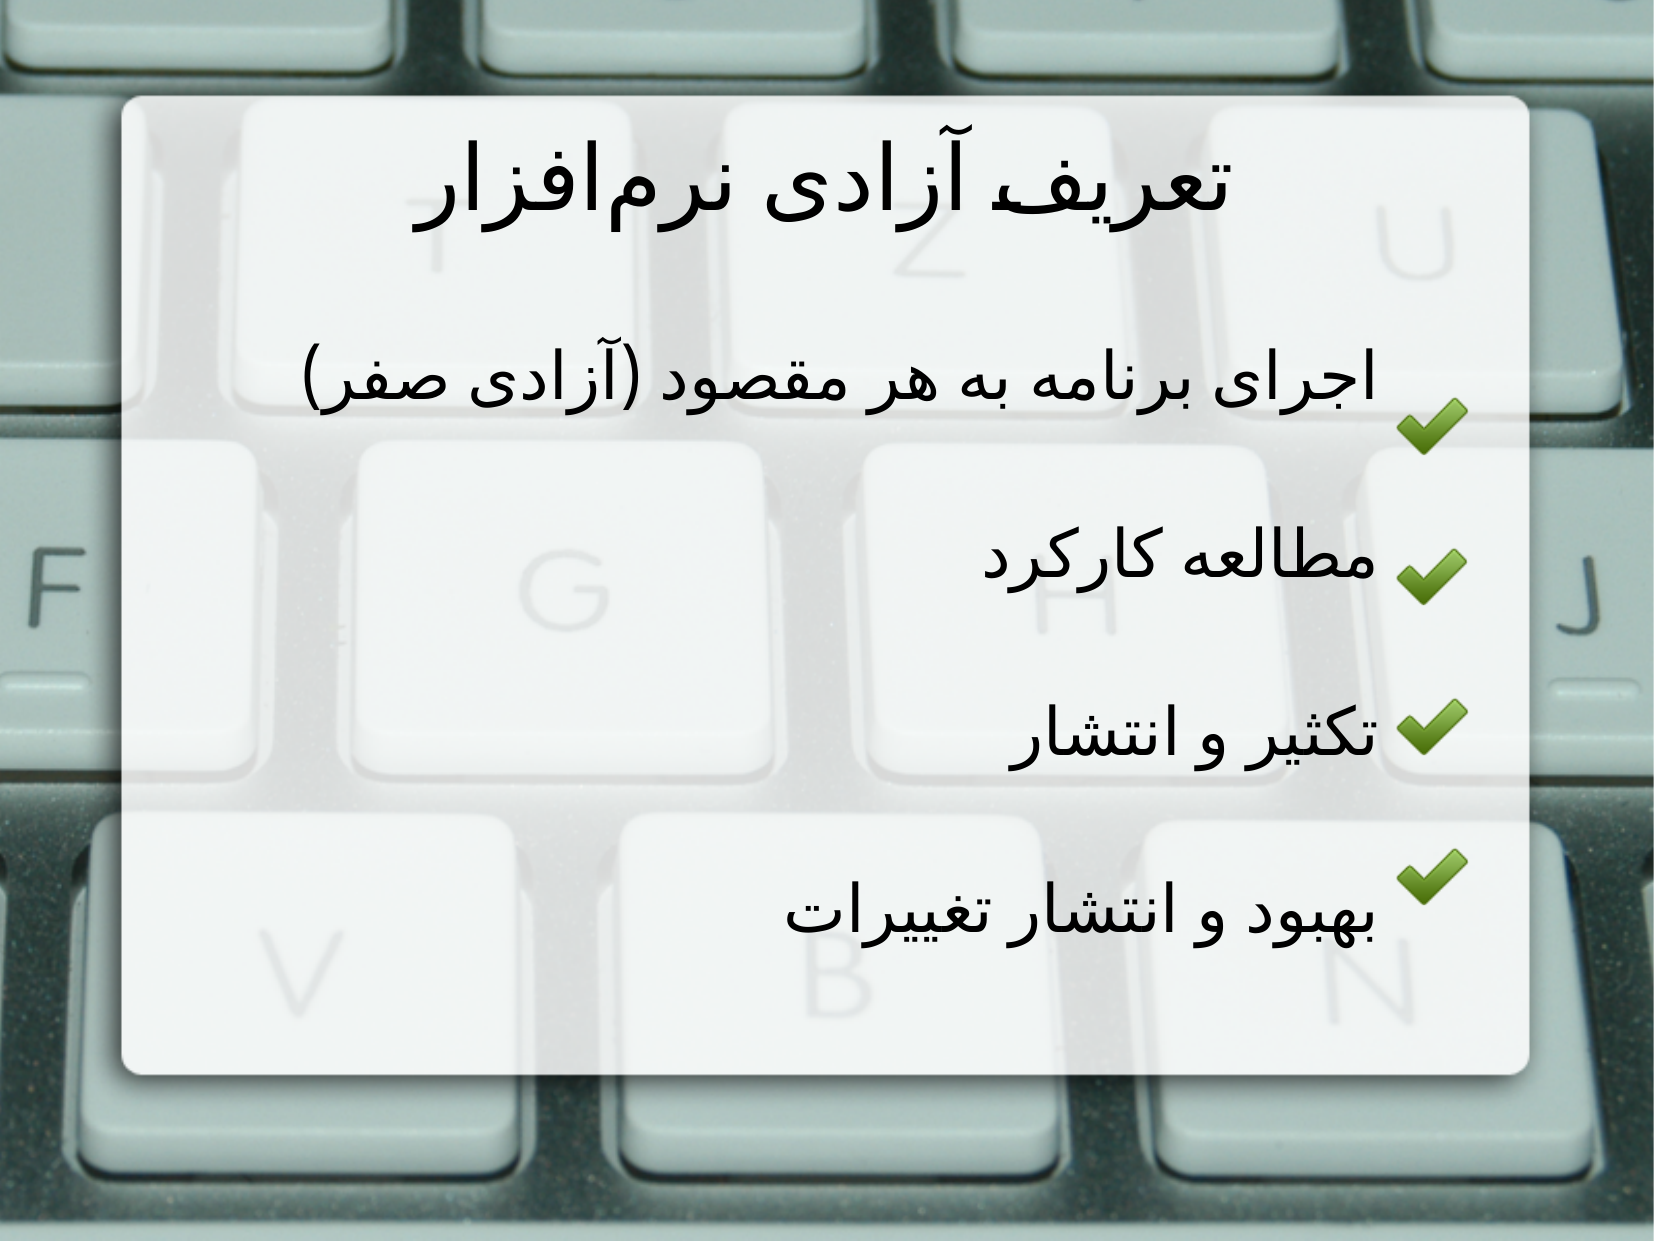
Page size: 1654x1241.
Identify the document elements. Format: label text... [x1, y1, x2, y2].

picture [0, 0, 1654, 1241]
text_box اجرای برنامه به هر مقصود (آزادی صفر) مطالعه کارکرد تکثیر و انتشار بهبود و انتشار تغییرات [150, 290, 1381, 1010]
title تعریف آزادی نرم‌افزار [120, 105, 1531, 272]
